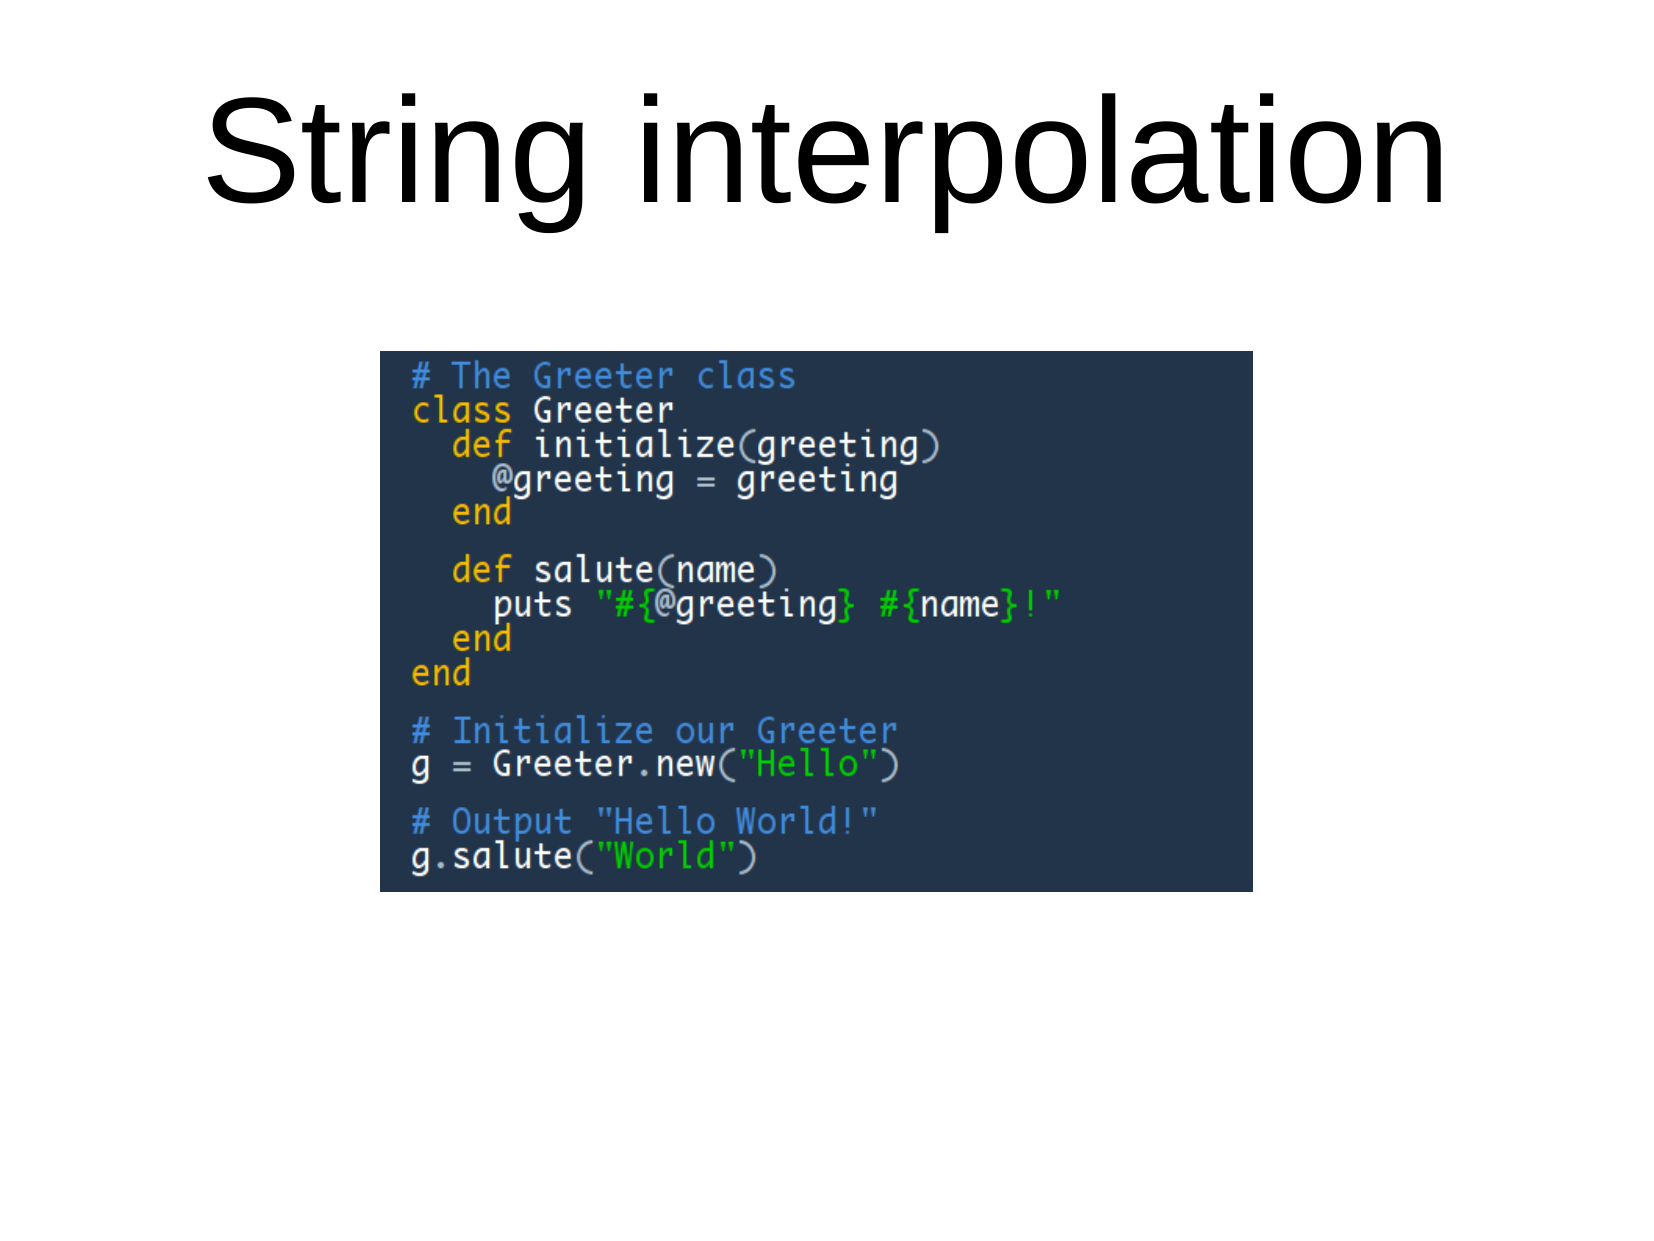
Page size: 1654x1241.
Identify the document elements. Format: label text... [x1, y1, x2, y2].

text_box String interpolation [186, 59, 1468, 242]
picture [380, 351, 1253, 892]
